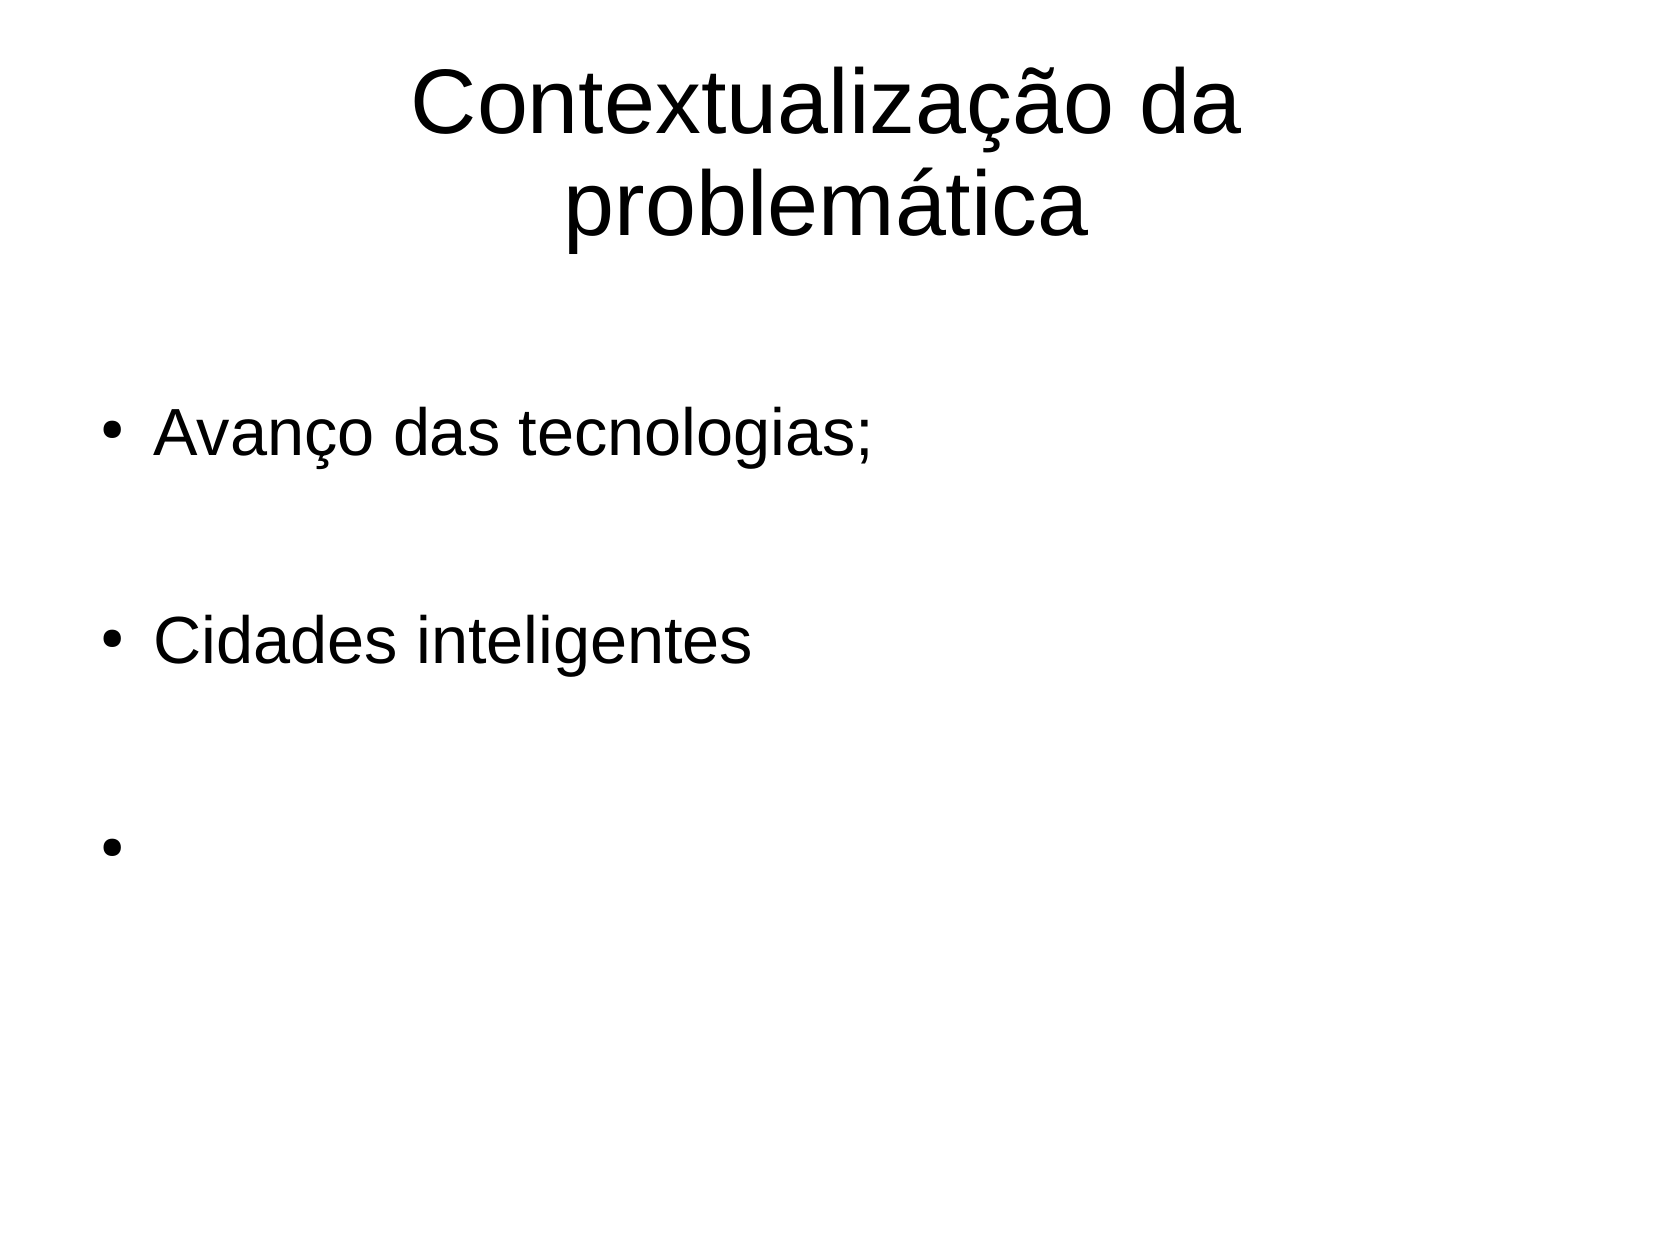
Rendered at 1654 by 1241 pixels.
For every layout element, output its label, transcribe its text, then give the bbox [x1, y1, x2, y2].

title Contextualização da problemática [82, 49, 1571, 257]
list Avanço das tecnologias; Cidades inteligentes [82, 290, 1571, 1010]
